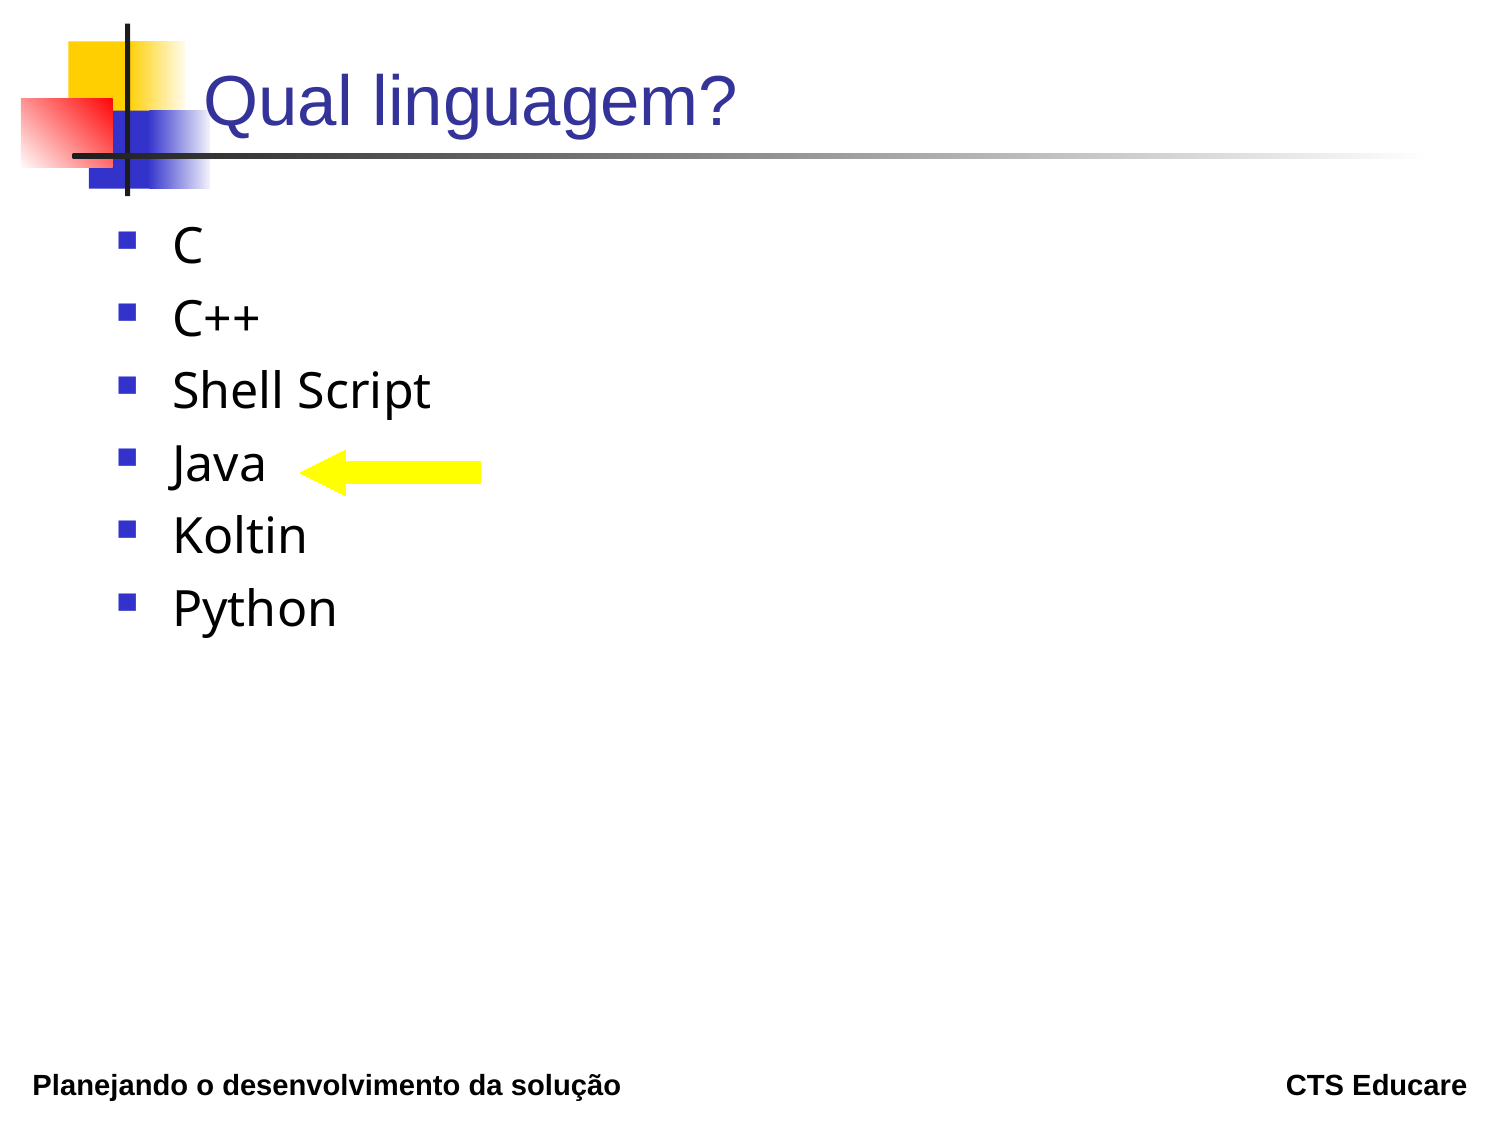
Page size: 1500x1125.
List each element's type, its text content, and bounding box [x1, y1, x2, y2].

text_box [300, 450, 481, 496]
title Qual linguagem? [188, 46, 1468, 149]
list C C++ Shell Script Java Koltin Python [100, 206, 1447, 1024]
